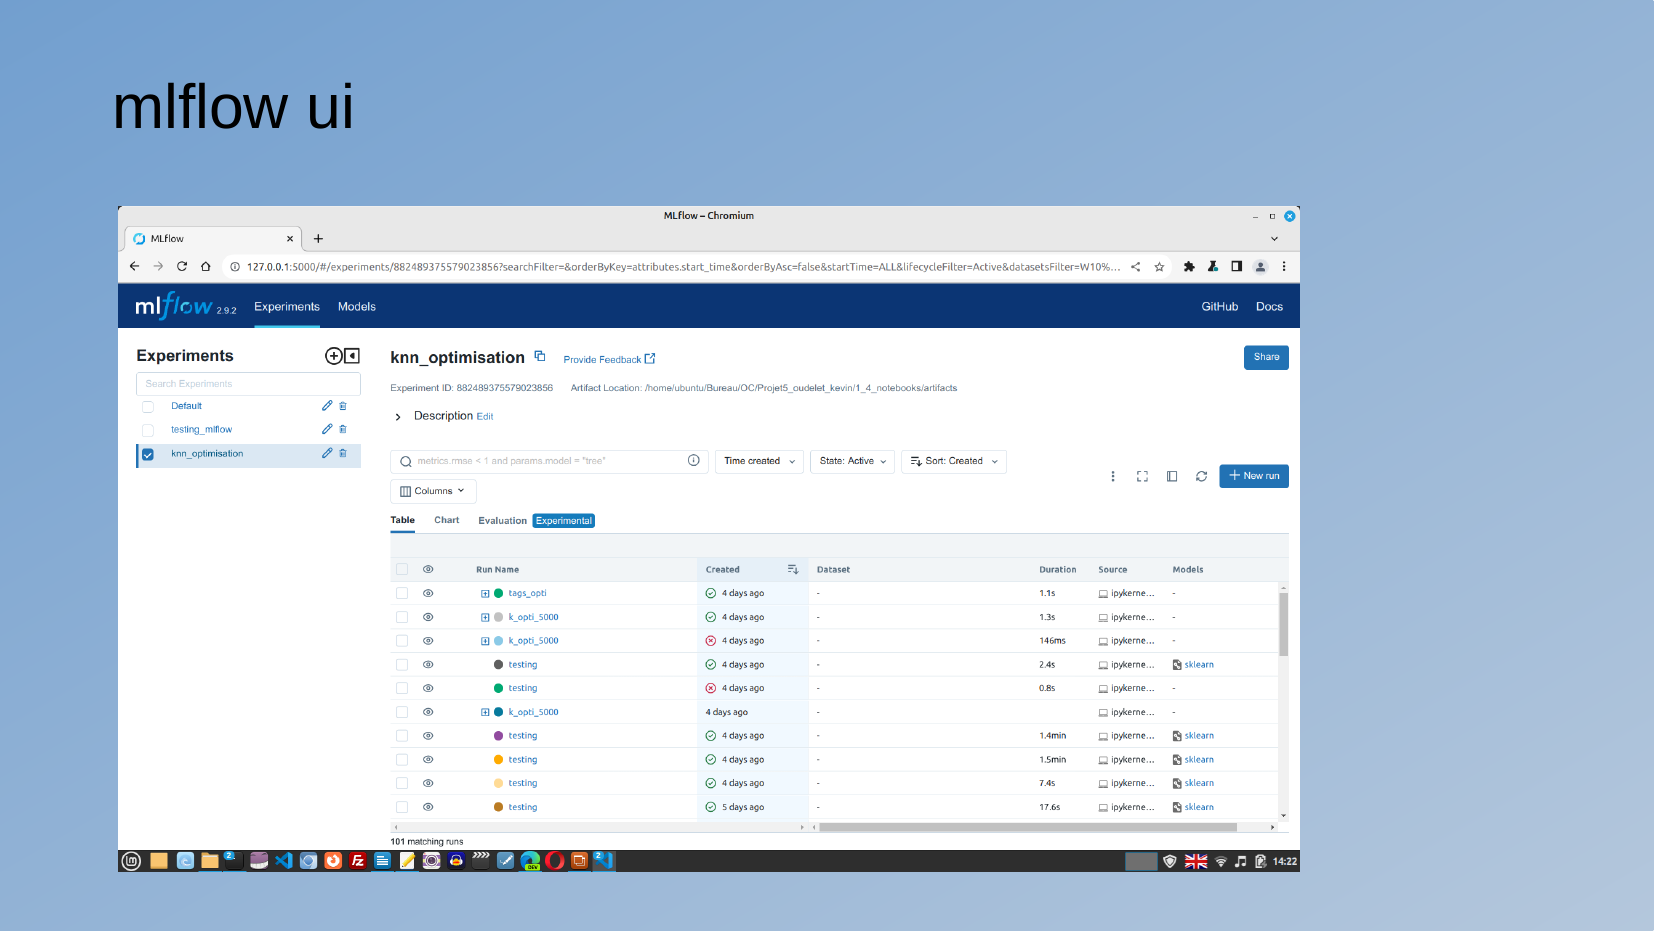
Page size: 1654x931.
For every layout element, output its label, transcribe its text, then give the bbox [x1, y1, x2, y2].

picture [118, 206, 1300, 872]
title mlflow ui [112, 29, 591, 185]
